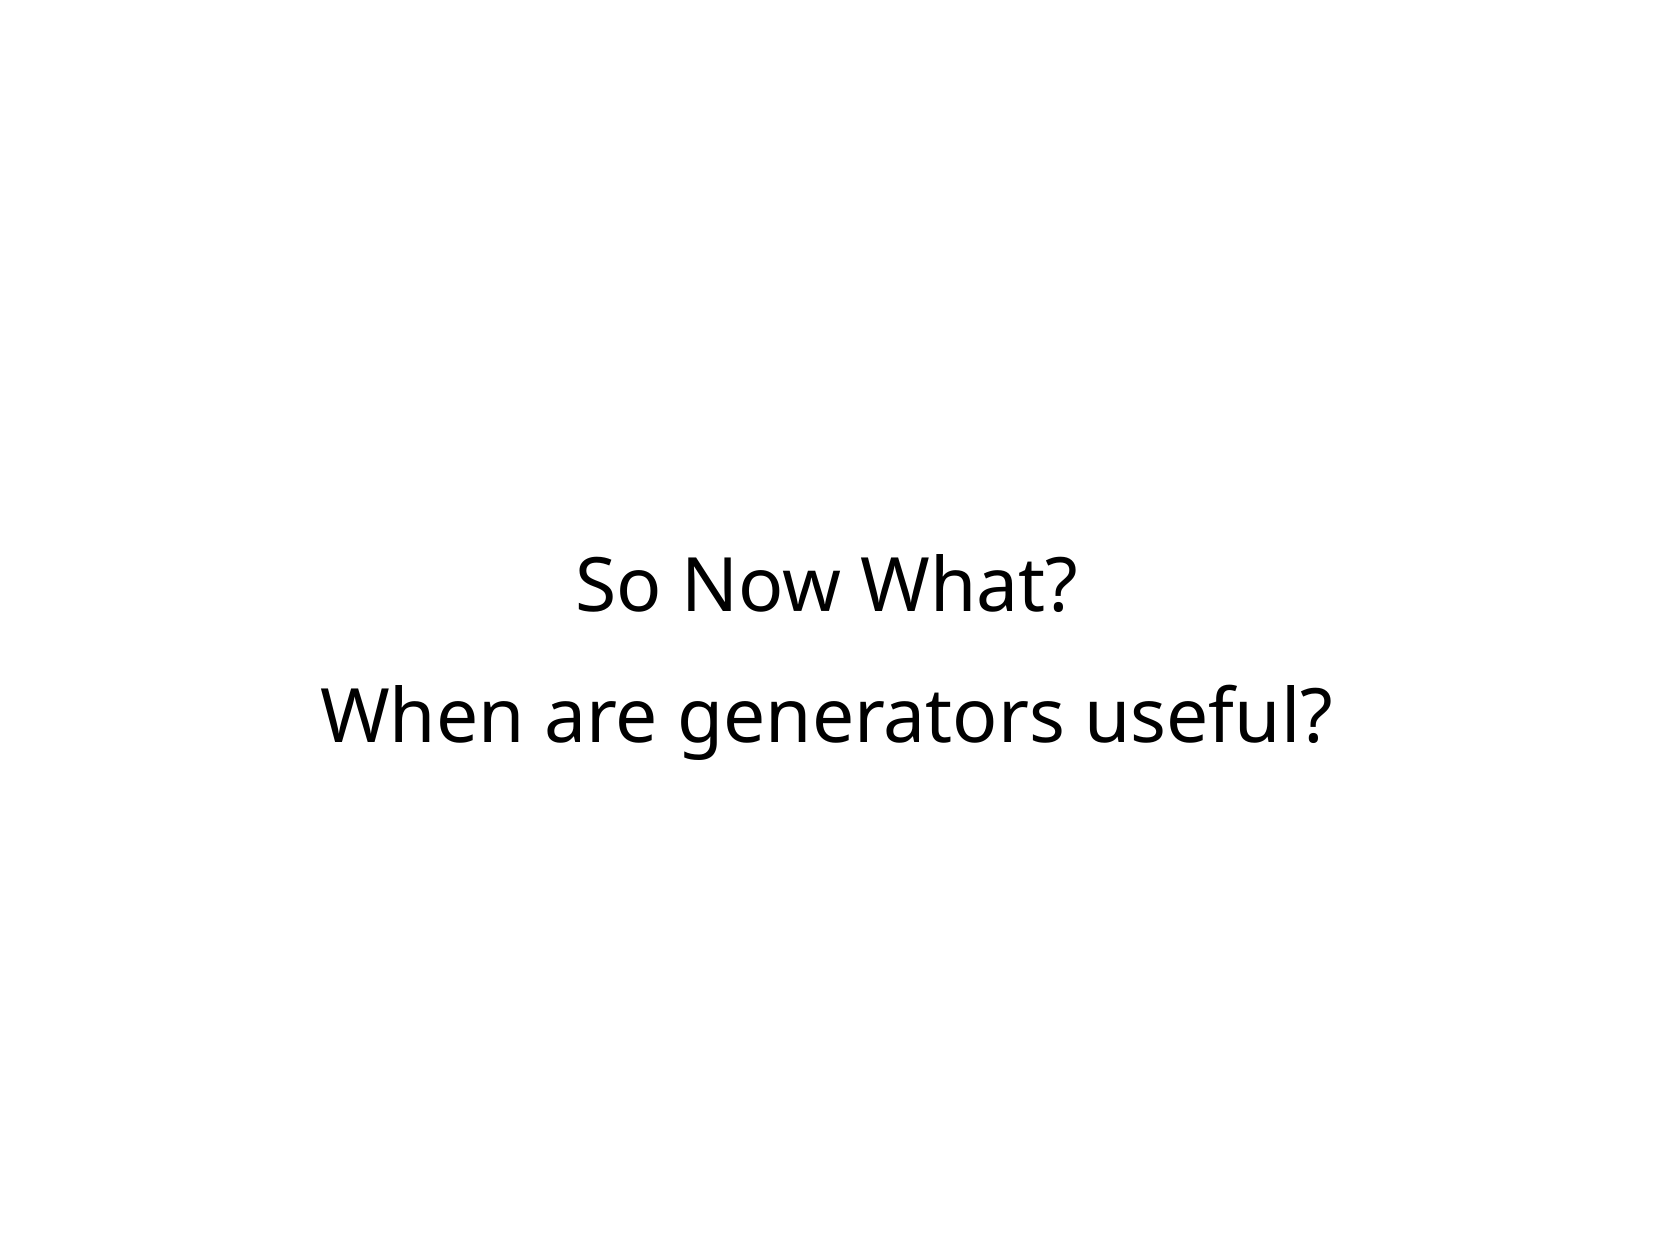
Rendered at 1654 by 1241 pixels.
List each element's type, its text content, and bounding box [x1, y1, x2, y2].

list So Now What? When are generators useful? [82, 290, 1571, 1010]
